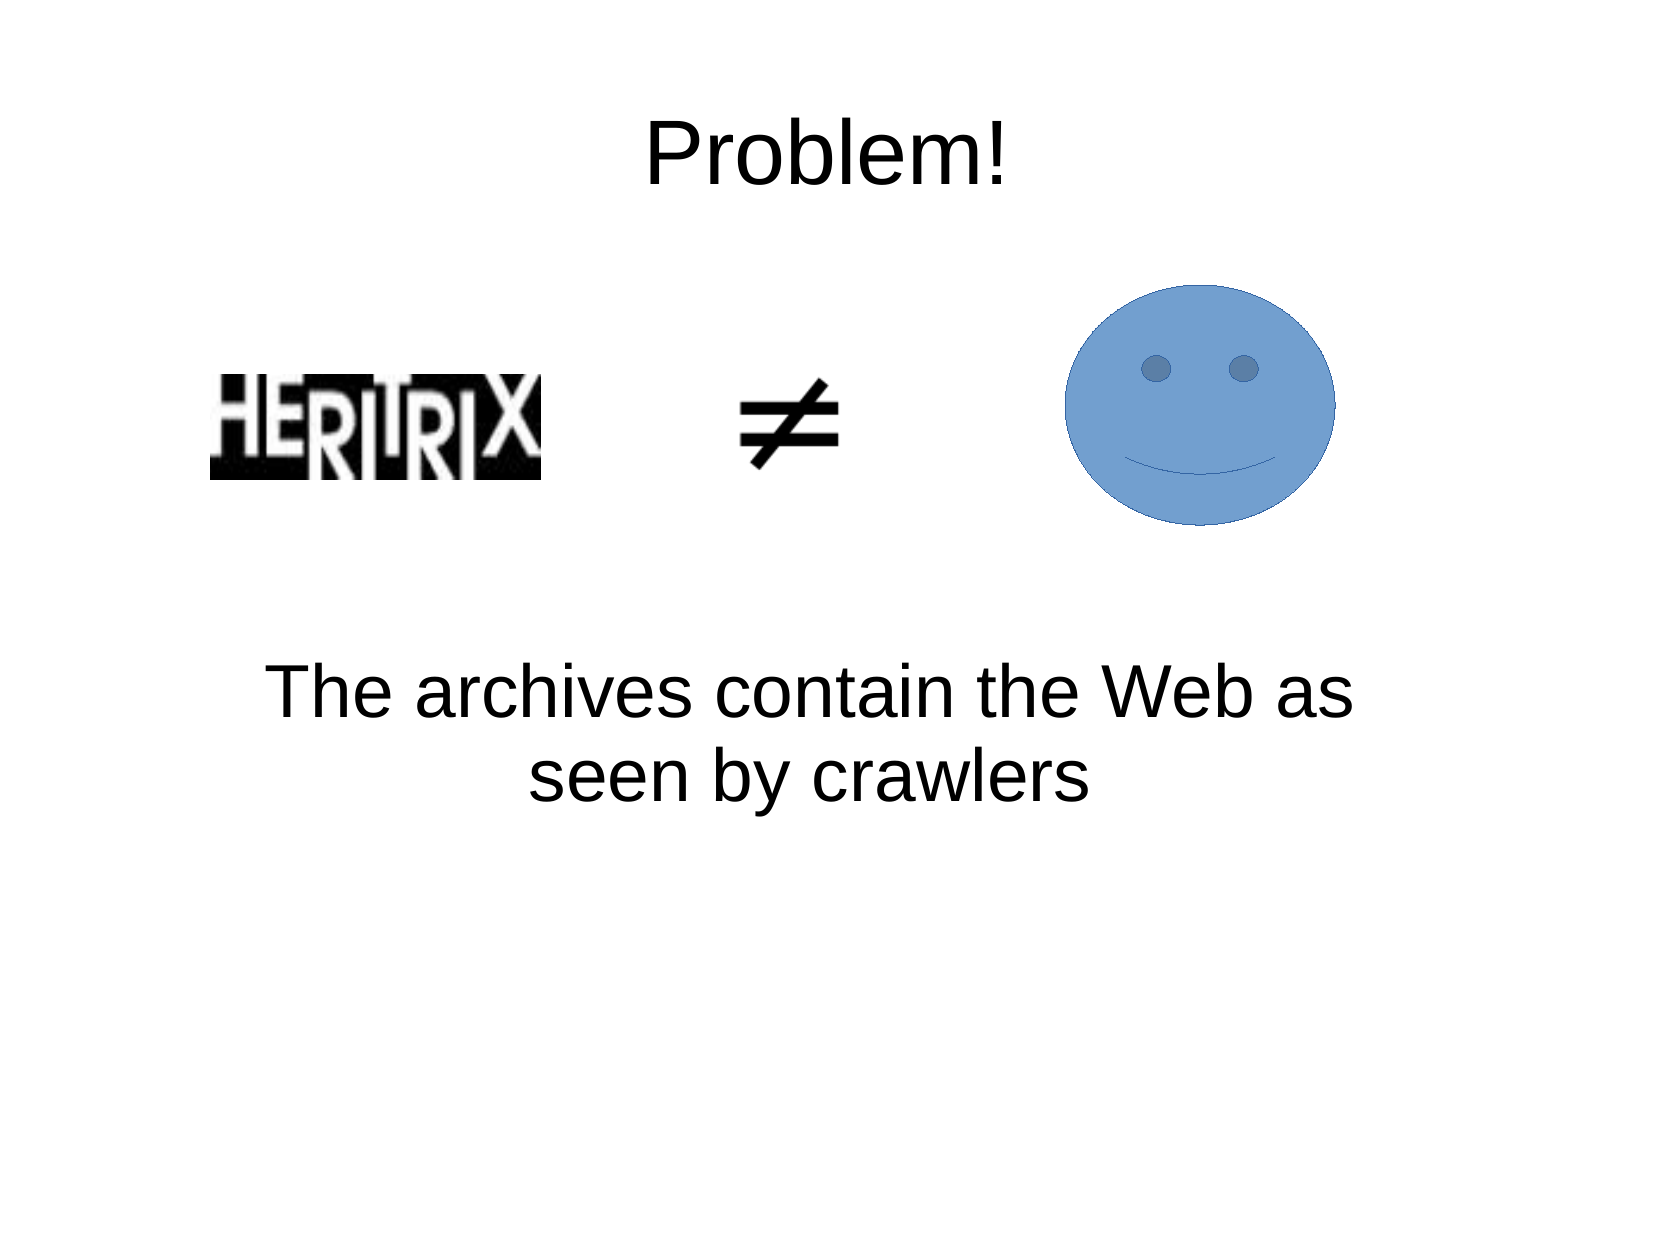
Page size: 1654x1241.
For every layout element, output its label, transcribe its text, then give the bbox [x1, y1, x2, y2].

title Problem! [82, 49, 1571, 257]
picture [690, 324, 890, 526]
text_box [1065, 285, 1336, 526]
text_box The archives contain the Web as seen by crawlers [165, 642, 1456, 826]
picture [210, 374, 541, 481]
